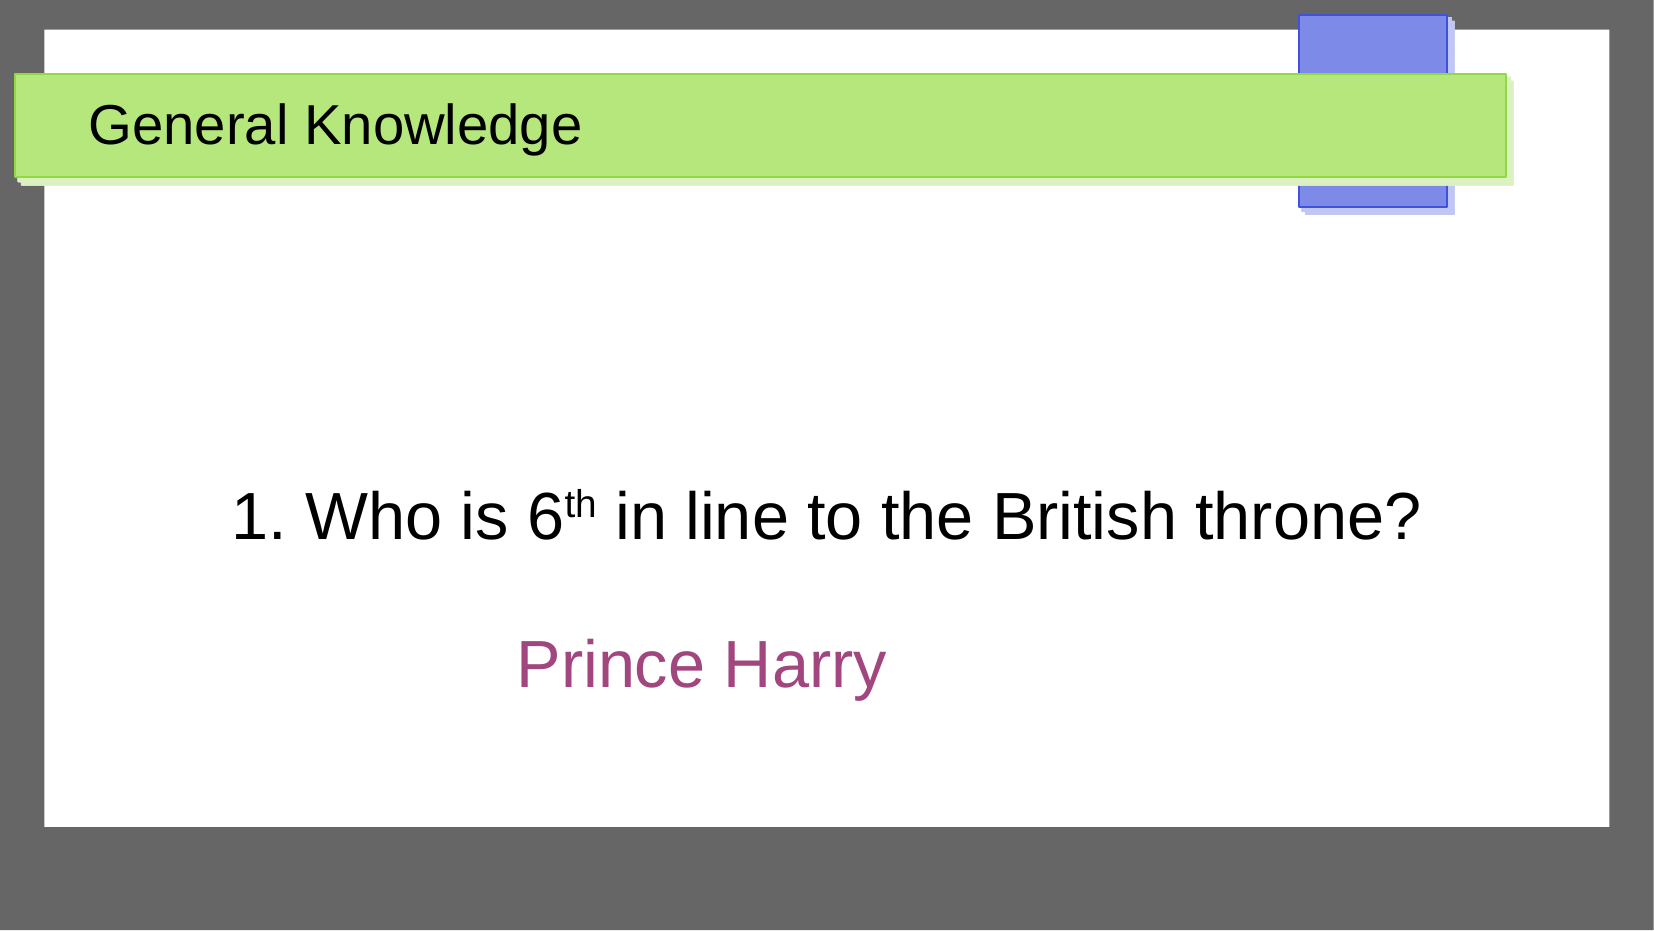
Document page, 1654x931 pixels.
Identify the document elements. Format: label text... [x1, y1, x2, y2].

text_box Prince Harry [501, 620, 1270, 710]
subtitle 1. Who is 6th in line to the British throne? [88, 221, 1565, 813]
title General Knowledge [88, 73, 1506, 178]
